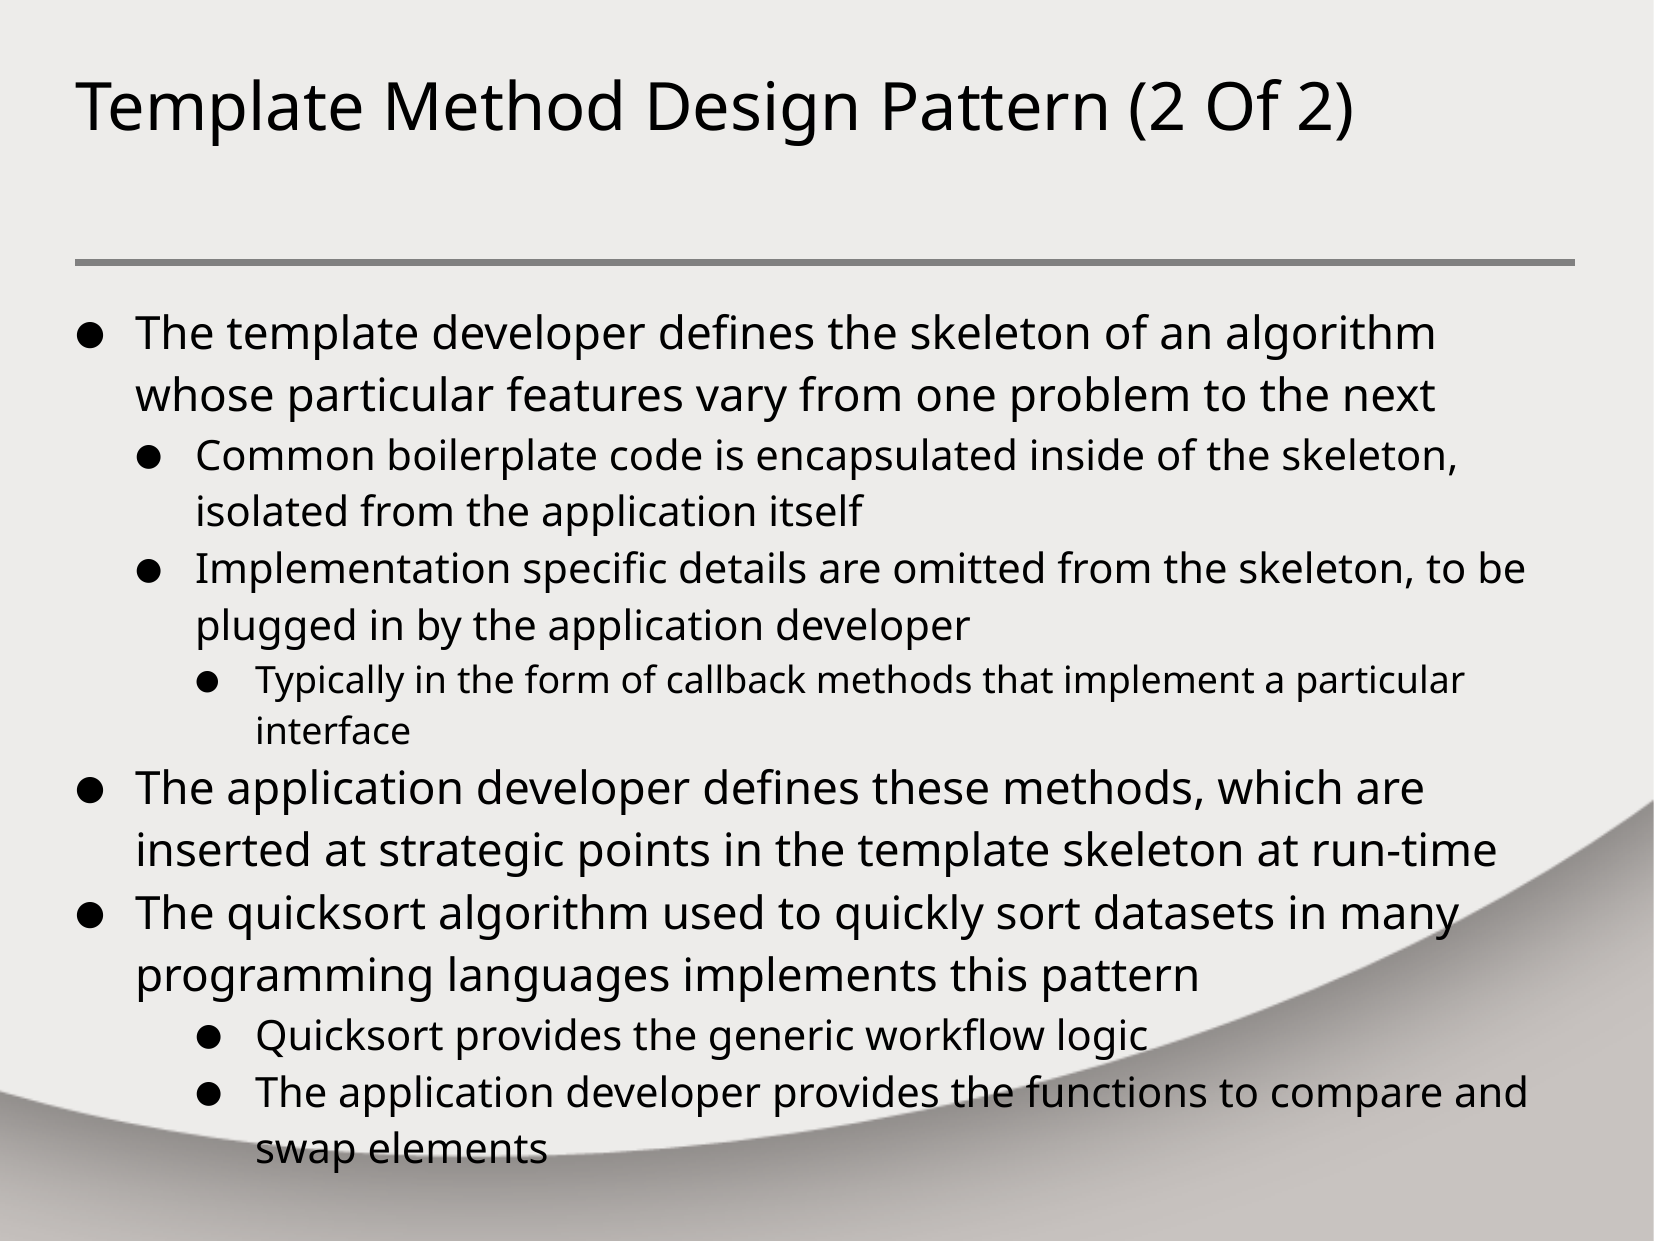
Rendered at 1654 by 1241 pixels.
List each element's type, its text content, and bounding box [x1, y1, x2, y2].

picture [0, 0, 1654, 1241]
title Template Method Design Pattern (2 Of 2) [75, 75, 1576, 226]
list The template developer defines the skeleton of an algorithm whose particular features vary from one problem to the next Common boilerplate code is encapsulated inside of the skeleton, isolated from the application itself Implementation specific details are omitted from the skeleton, to be plugged in by the application developer Typically in the form of callback methods that implement a particular interface The application developer defines these methods, which are inserted at strategic points in the template skeleton at run-time The quicksort algorithm used to quickly sort datasets in many programming languages implements this pattern Quicksort provides the generic workflow logic The application developer provides the functions to compare and swap elements [75, 300, 1576, 1163]
